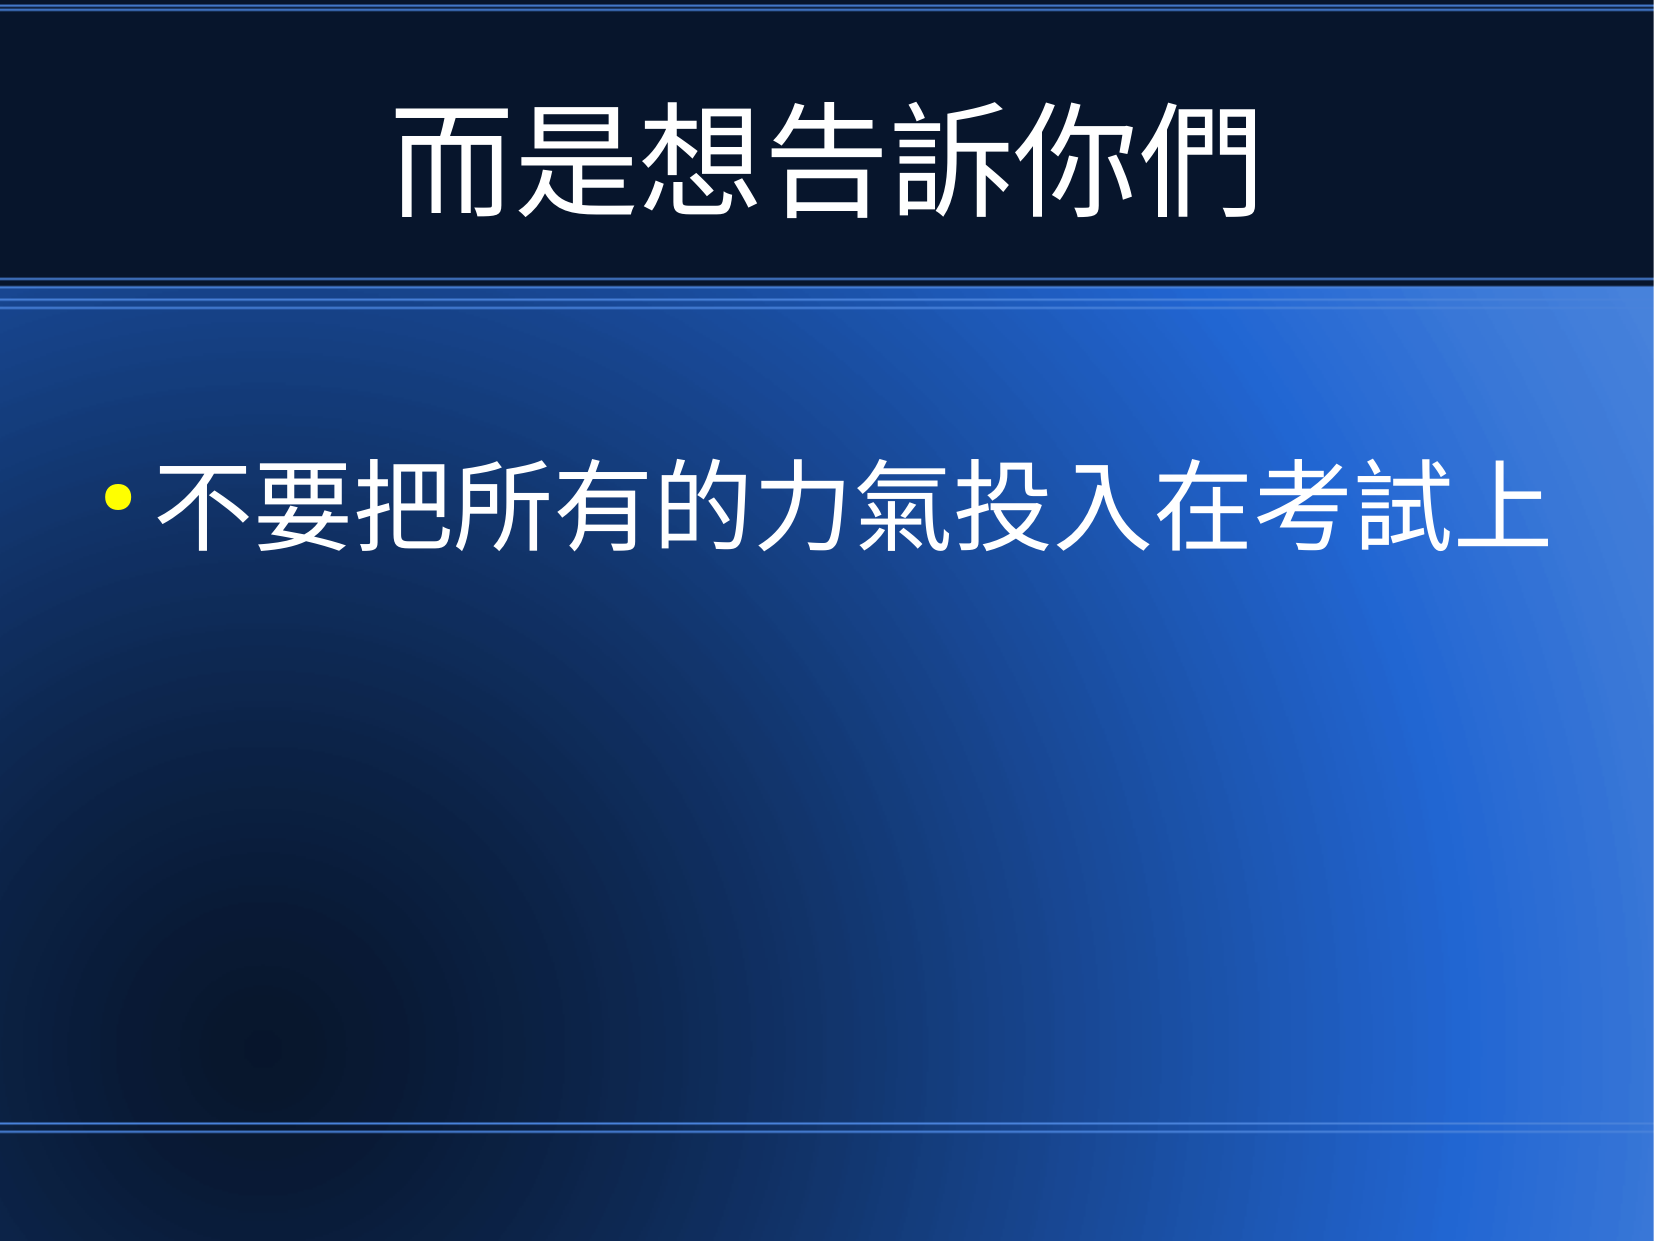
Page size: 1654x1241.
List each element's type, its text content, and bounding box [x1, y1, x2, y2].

picture [0, 0, 1654, 1241]
list 不要把所有的力氣投入在考試上 [82, 355, 1571, 1241]
title 而是想告訴你們 [82, 49, 1571, 257]
